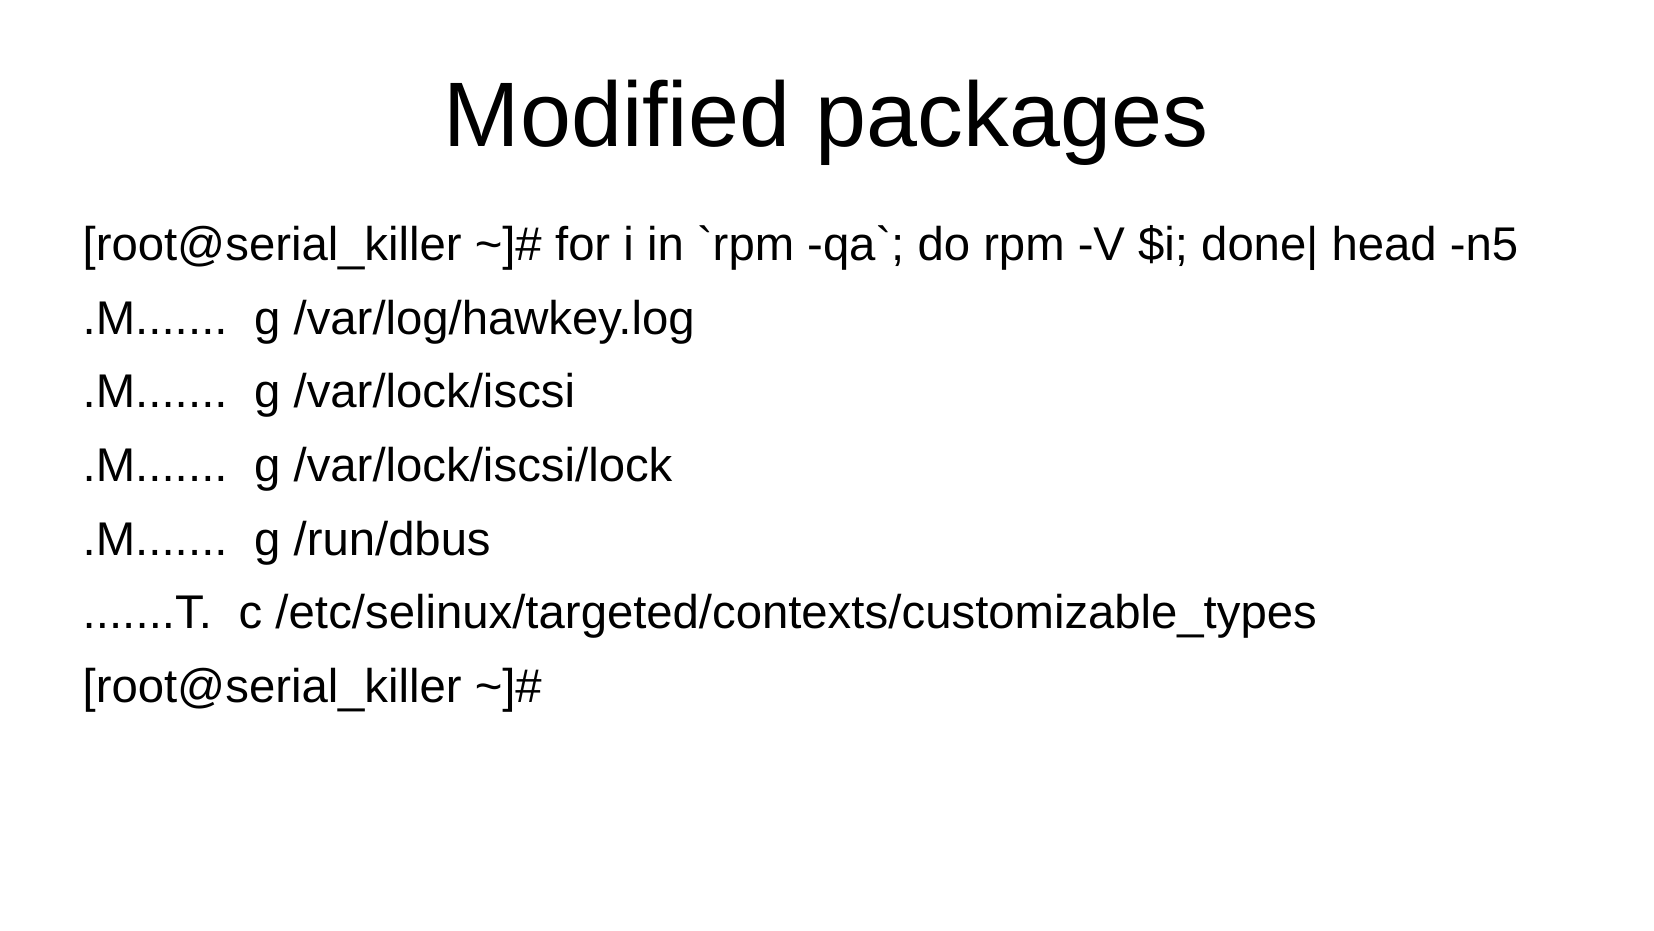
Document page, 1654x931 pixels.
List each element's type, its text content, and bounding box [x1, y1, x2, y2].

list [root@serial_killer ~]# for i in `rpm -qa`; do rpm -V $i; done| head -n5 .M....... g /var/log/hawkey.log .M....... g /var/lock/iscsi .M....... g /var/lock/iscsi/lock .M....... g /run/dbus .......T. c /etc/selinux/targeted/contexts/customizable_types [root@serial_killer ~]# [82, 217, 1571, 758]
title Modified packages [82, 37, 1571, 193]
